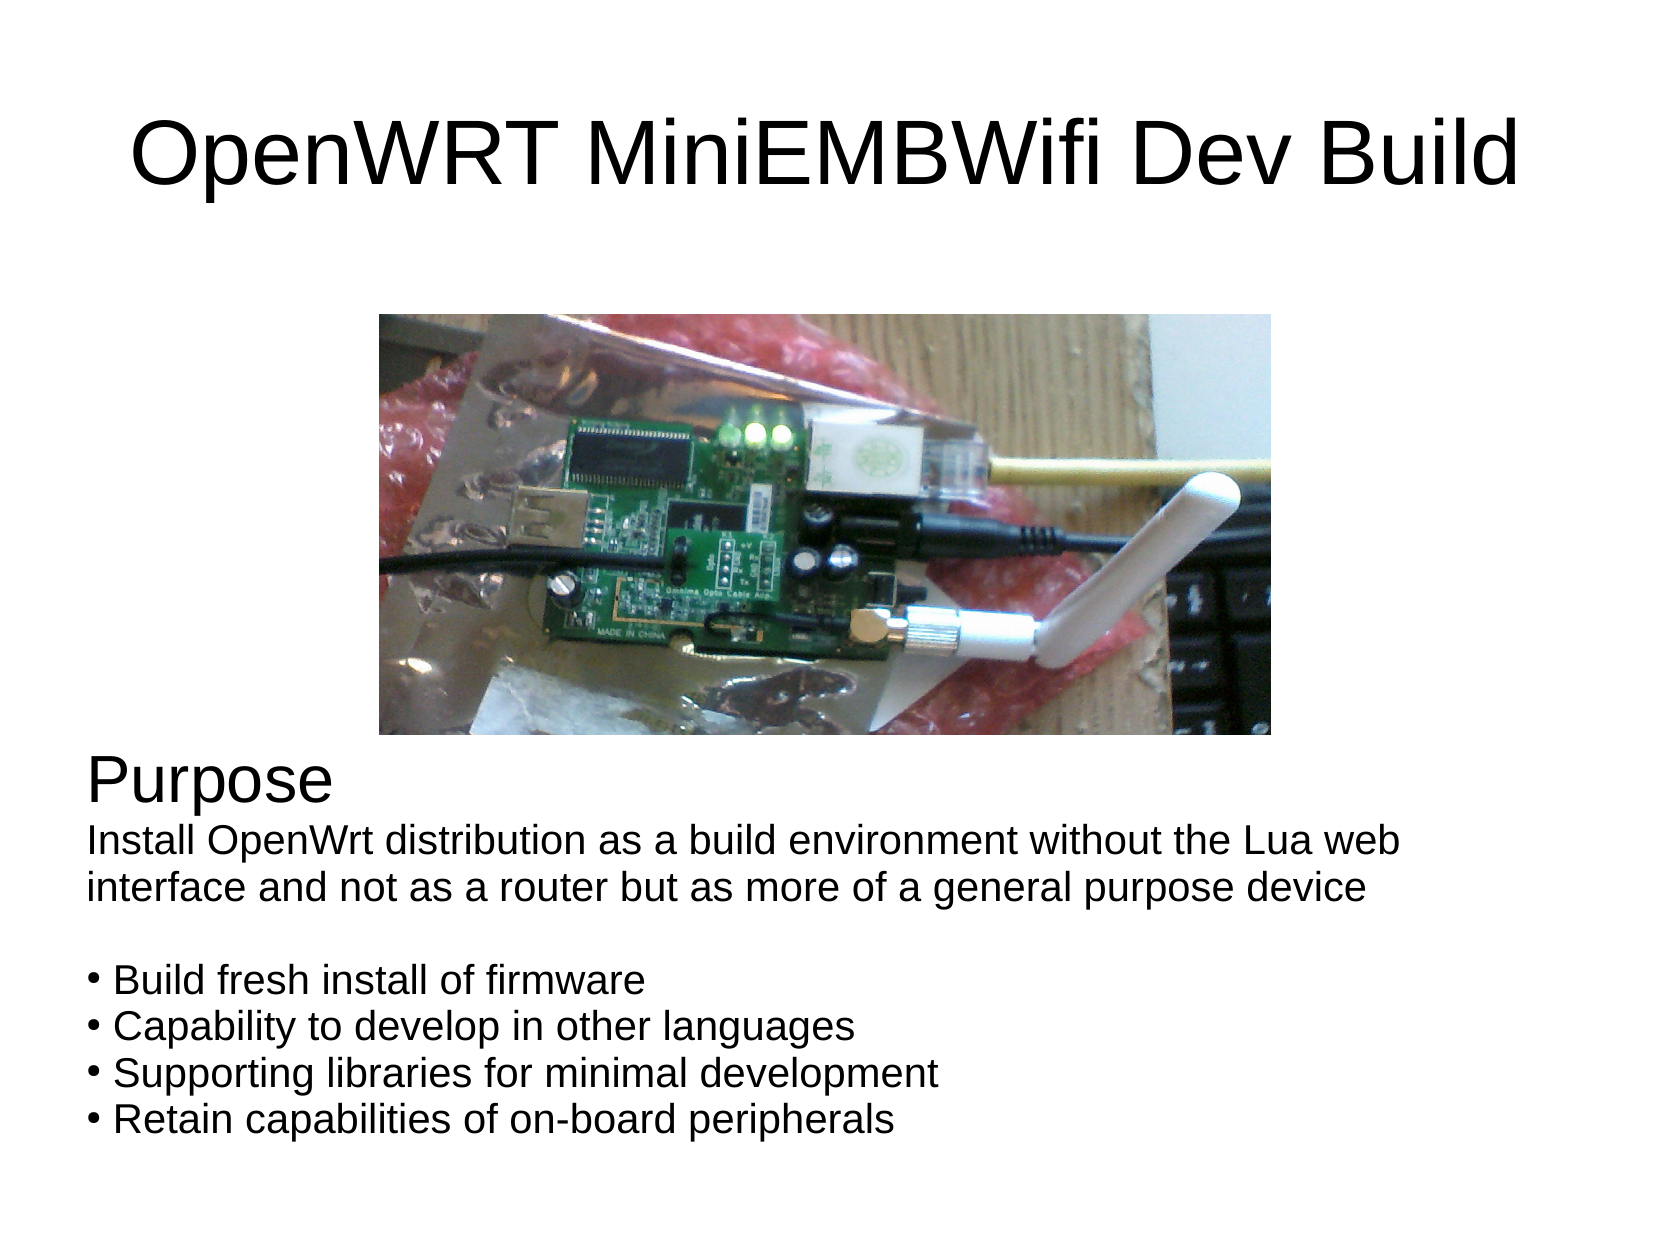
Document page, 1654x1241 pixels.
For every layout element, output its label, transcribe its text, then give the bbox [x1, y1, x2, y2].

subtitle Purpose Install OpenWrt distribution as a build environment without the Lua web interface and not as a router but as more of a general purpose device Build fresh install of firmware Capability to develop in other languages Supporting libraries for minimal development Retain capabilities of on-board peripherals [86, 202, 1542, 1187]
title OpenWRT MiniEMBWifi Dev Build [82, 49, 1571, 257]
picture [379, 314, 1271, 736]
